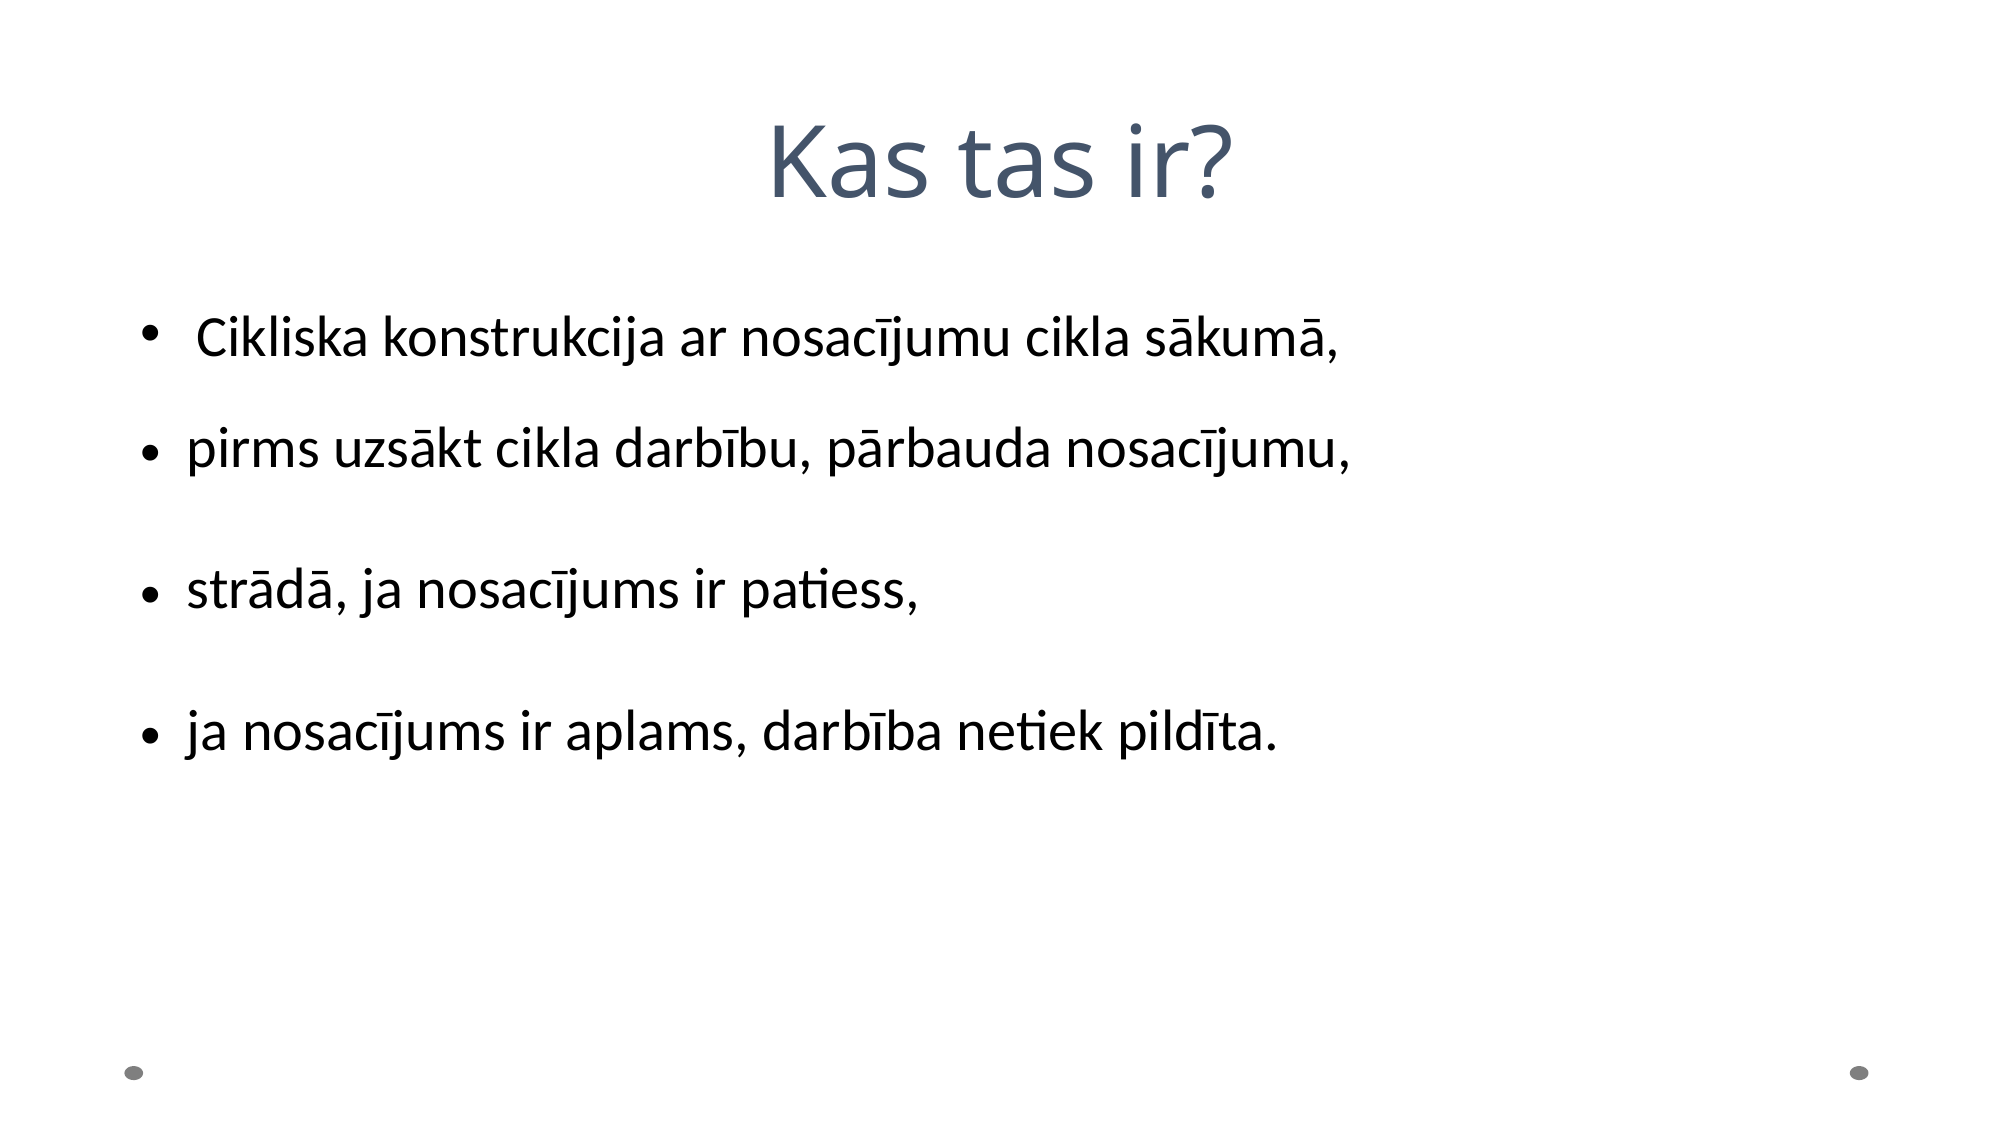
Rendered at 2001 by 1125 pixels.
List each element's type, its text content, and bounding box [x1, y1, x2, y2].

text_box pirms uzsākt cikla darbību, pārbauda nosacījumu, [125, 415, 1507, 502]
text_box strādā, ja nosacījums ir patiess, [125, 557, 1430, 644]
list Cikliska konstrukcija ar nosacījumu cikla sākumā, [125, 290, 1926, 446]
text_box Kas tas ir? [99, 0, 1900, 234]
text_box ja nosacījums ir aplams, darbība netiek pildīta. [125, 699, 1602, 785]
